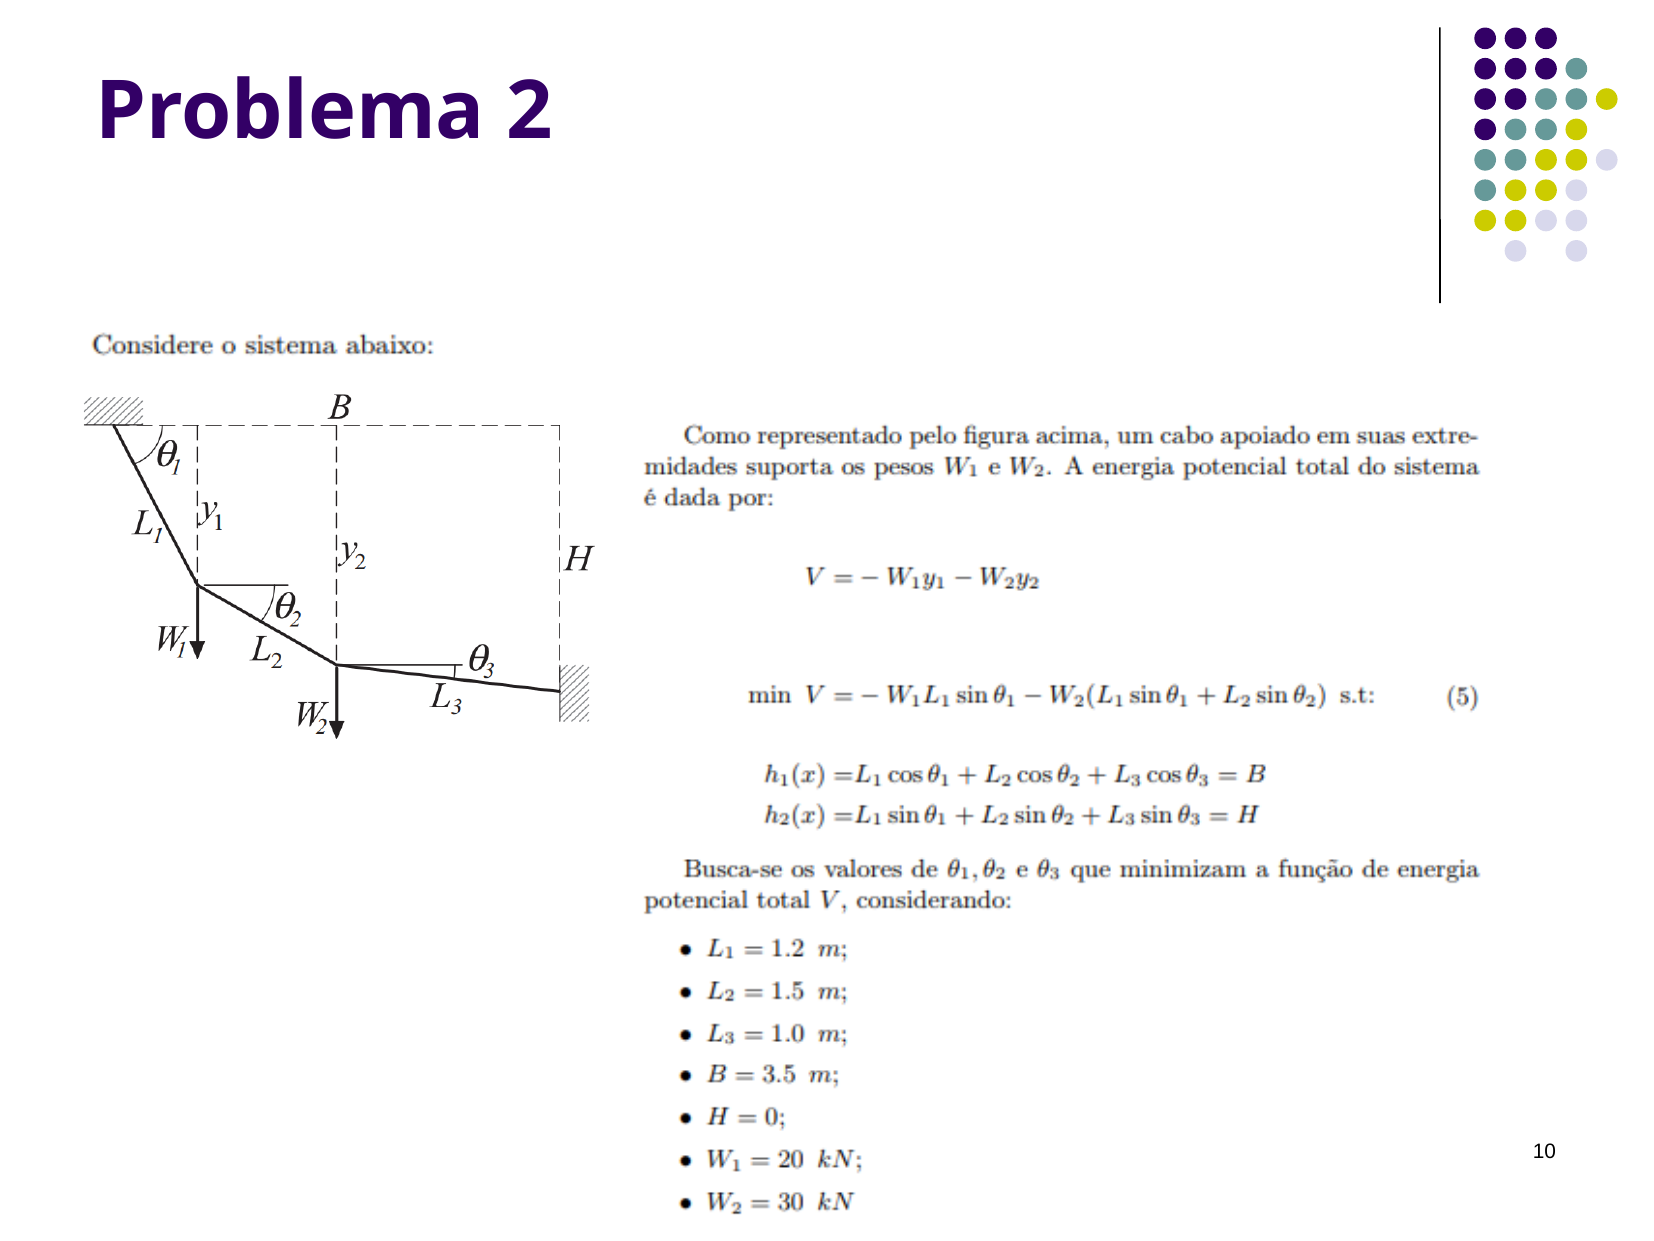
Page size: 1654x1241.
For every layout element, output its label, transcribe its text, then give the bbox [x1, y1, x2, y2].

picture [72, 385, 603, 747]
slide_number <número> [1496, 1129, 1571, 1213]
picture [635, 409, 1496, 1220]
title Problema 2 [80, 22, 1445, 163]
picture [78, 323, 456, 372]
